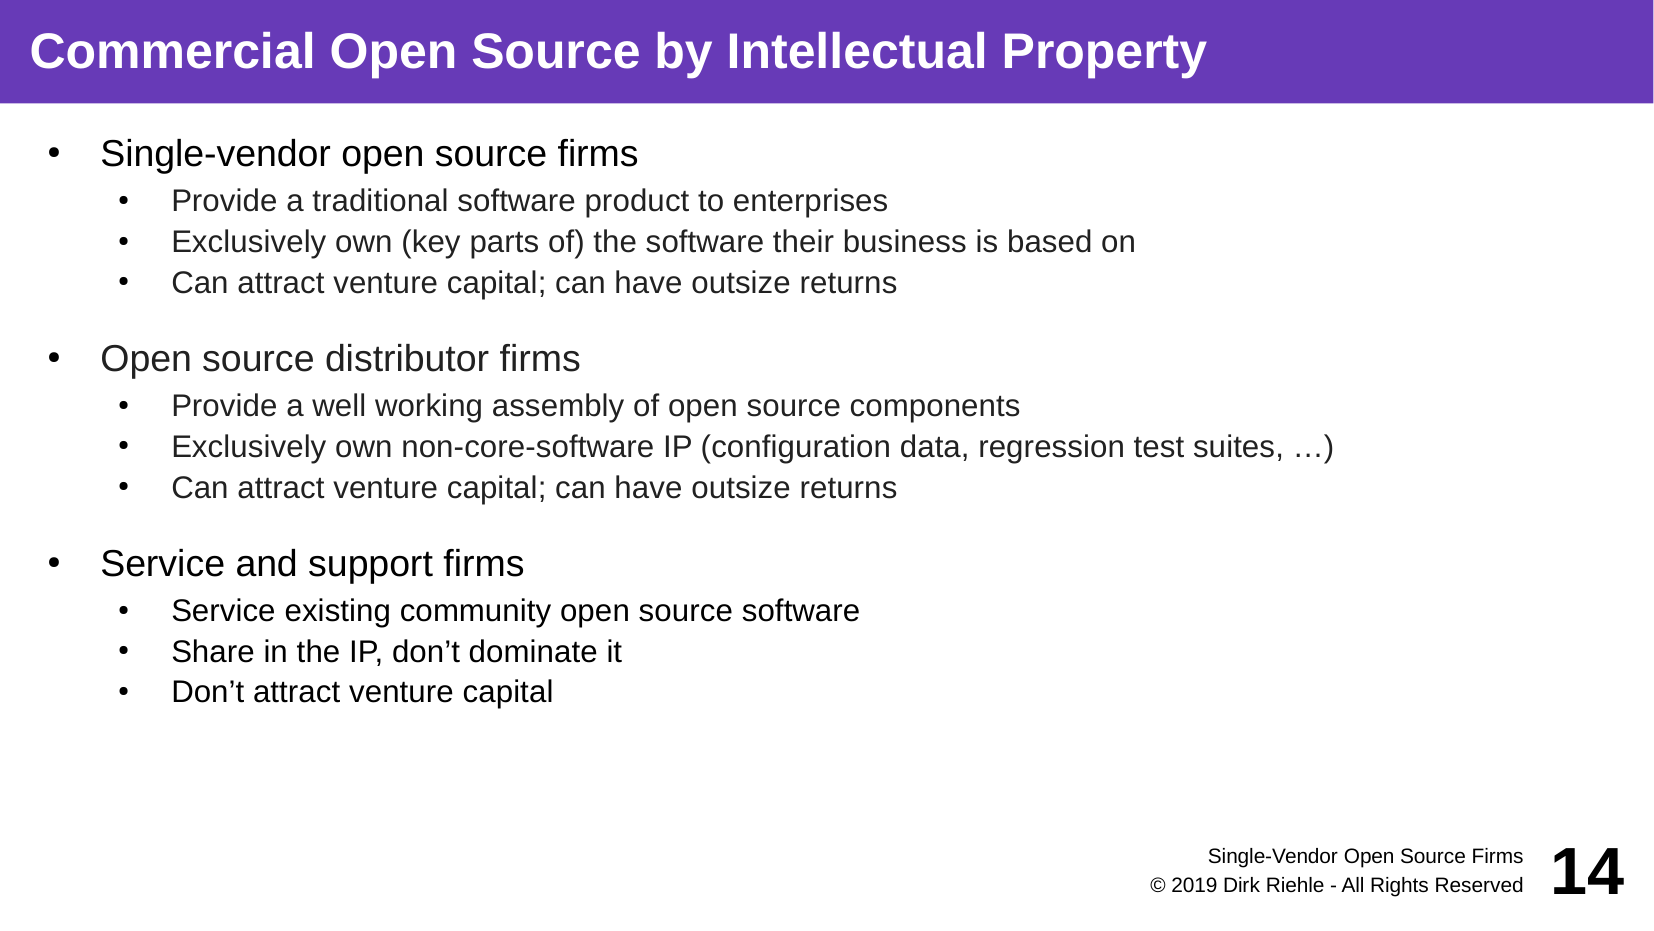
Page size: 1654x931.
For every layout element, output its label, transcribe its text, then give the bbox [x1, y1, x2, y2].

title Commercial Open Source by Intellectual Property [0, 0, 1654, 104]
list Single-vendor open source firms Provide a traditional software product to enterprises Exclusively own (key parts of) the software their business is based on Can attract venture capital; can have outsize returns Open source distributor firms Provide a well working assembly of open source components Exclusively own non-core-software IP (configuration data, regression test suites, …) Can attract venture capital; can have outsize returns Service and support firms Service existing community open source software Share in the IP, don’t dominate it Don’t attract venture capital [29, 132, 1625, 813]
